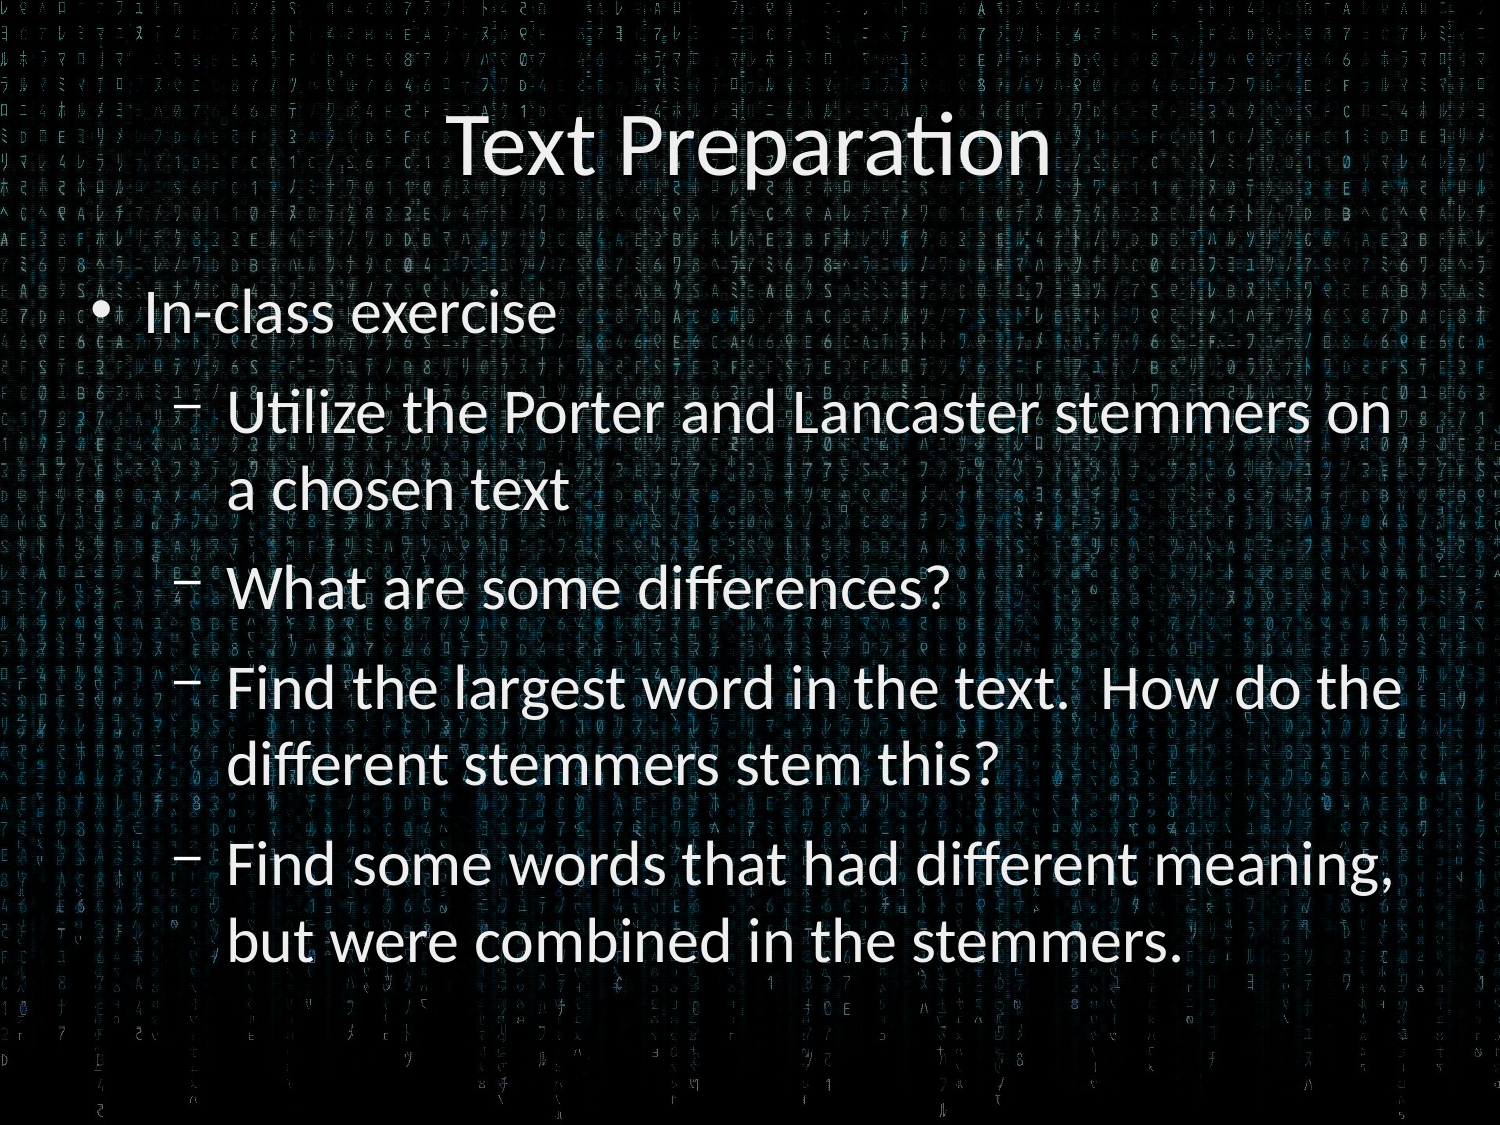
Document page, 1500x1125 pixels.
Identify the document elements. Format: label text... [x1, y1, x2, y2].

title Text Preparation [75, 45, 1425, 233]
text_box [0, 0, 1500, 1125]
list In-class exercise Utilize the Porter and Lancaster stemmers on a chosen text What are some differences? Find the largest word in the text. How do the different stemmers stem this? Find some words that had different meaning, but were combined in the stemmers. [75, 262, 1425, 1005]
